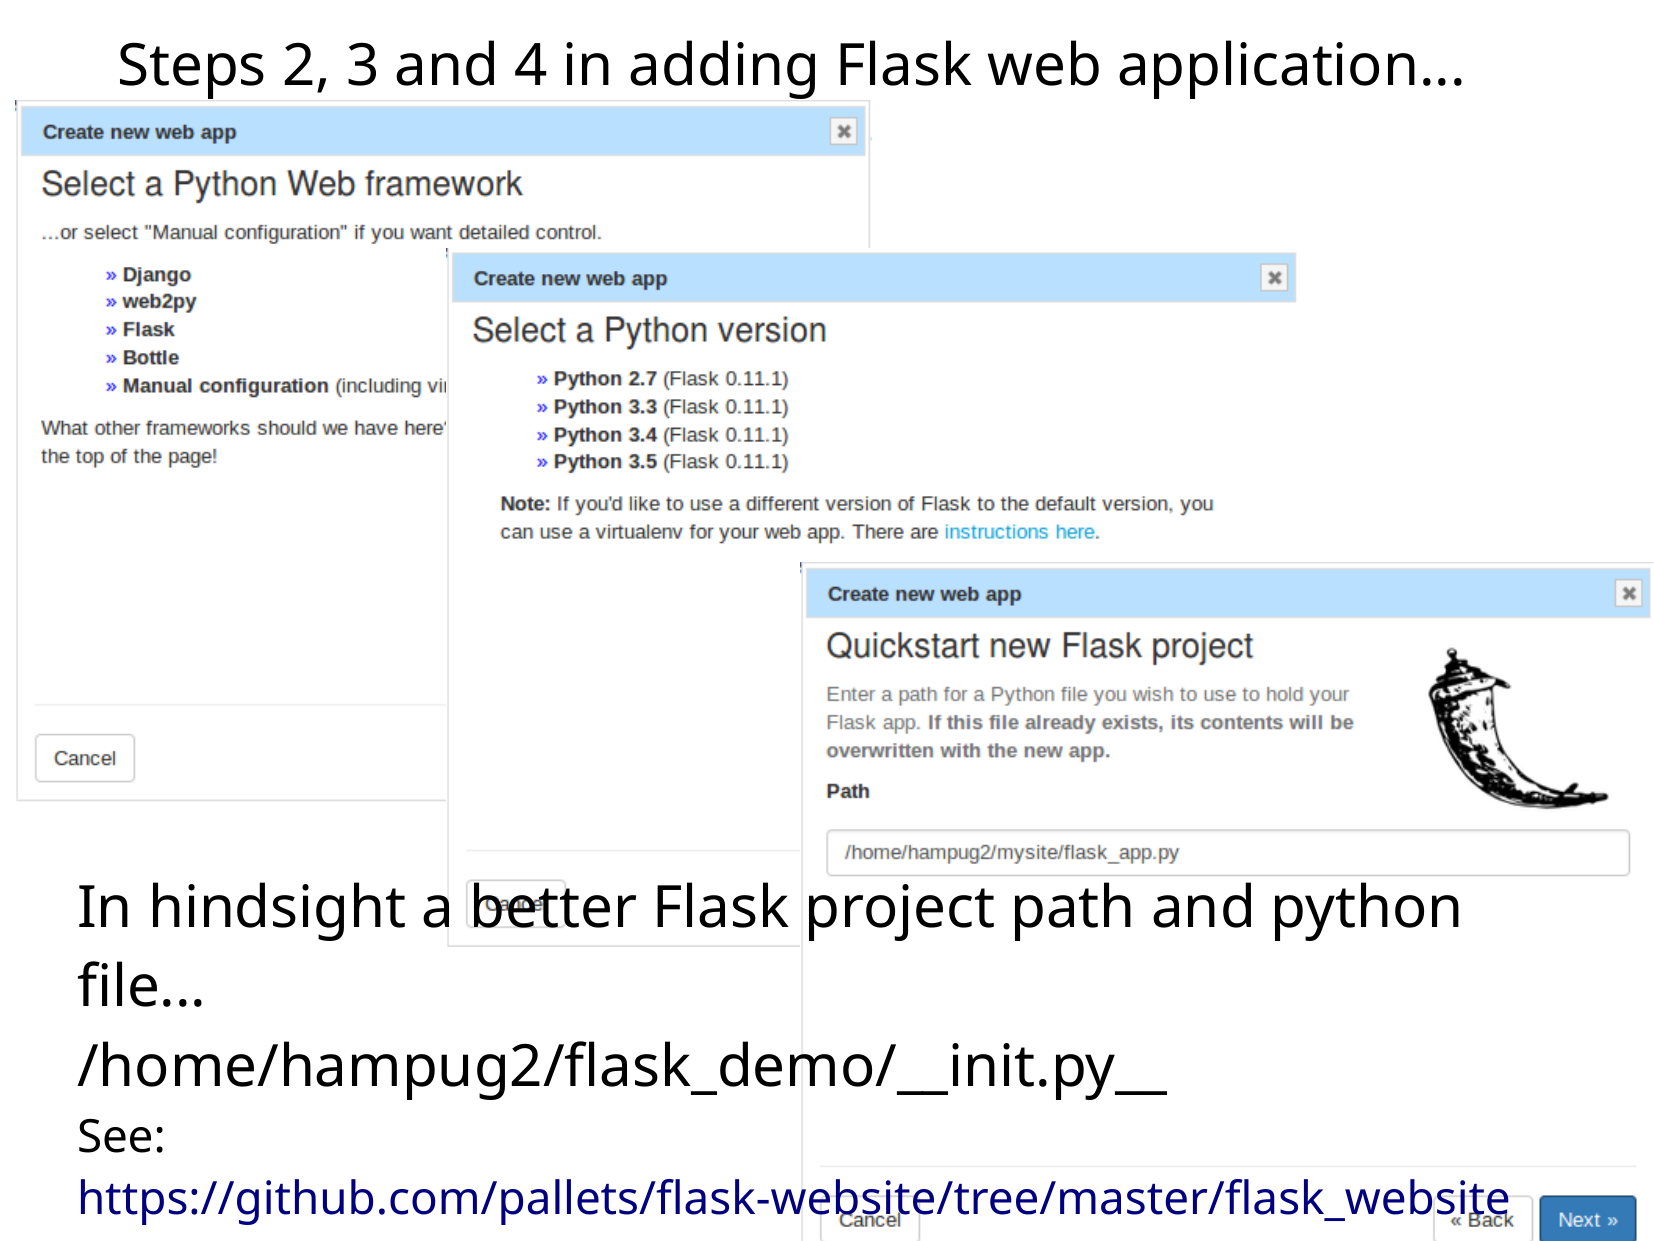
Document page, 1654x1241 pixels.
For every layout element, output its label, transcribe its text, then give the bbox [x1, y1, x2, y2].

text_box In hindsight a better Flask project path and python file... /home/hampug2/flask_demo/__init.py__ See: https://github.com/pallets/flask-website/tree/master/flask_website [77, 962, 1566, 1210]
picture [15, 100, 1654, 1241]
text_box Steps 2, 3 and 4 in adding Flask web application... [117, 12, 1606, 114]
